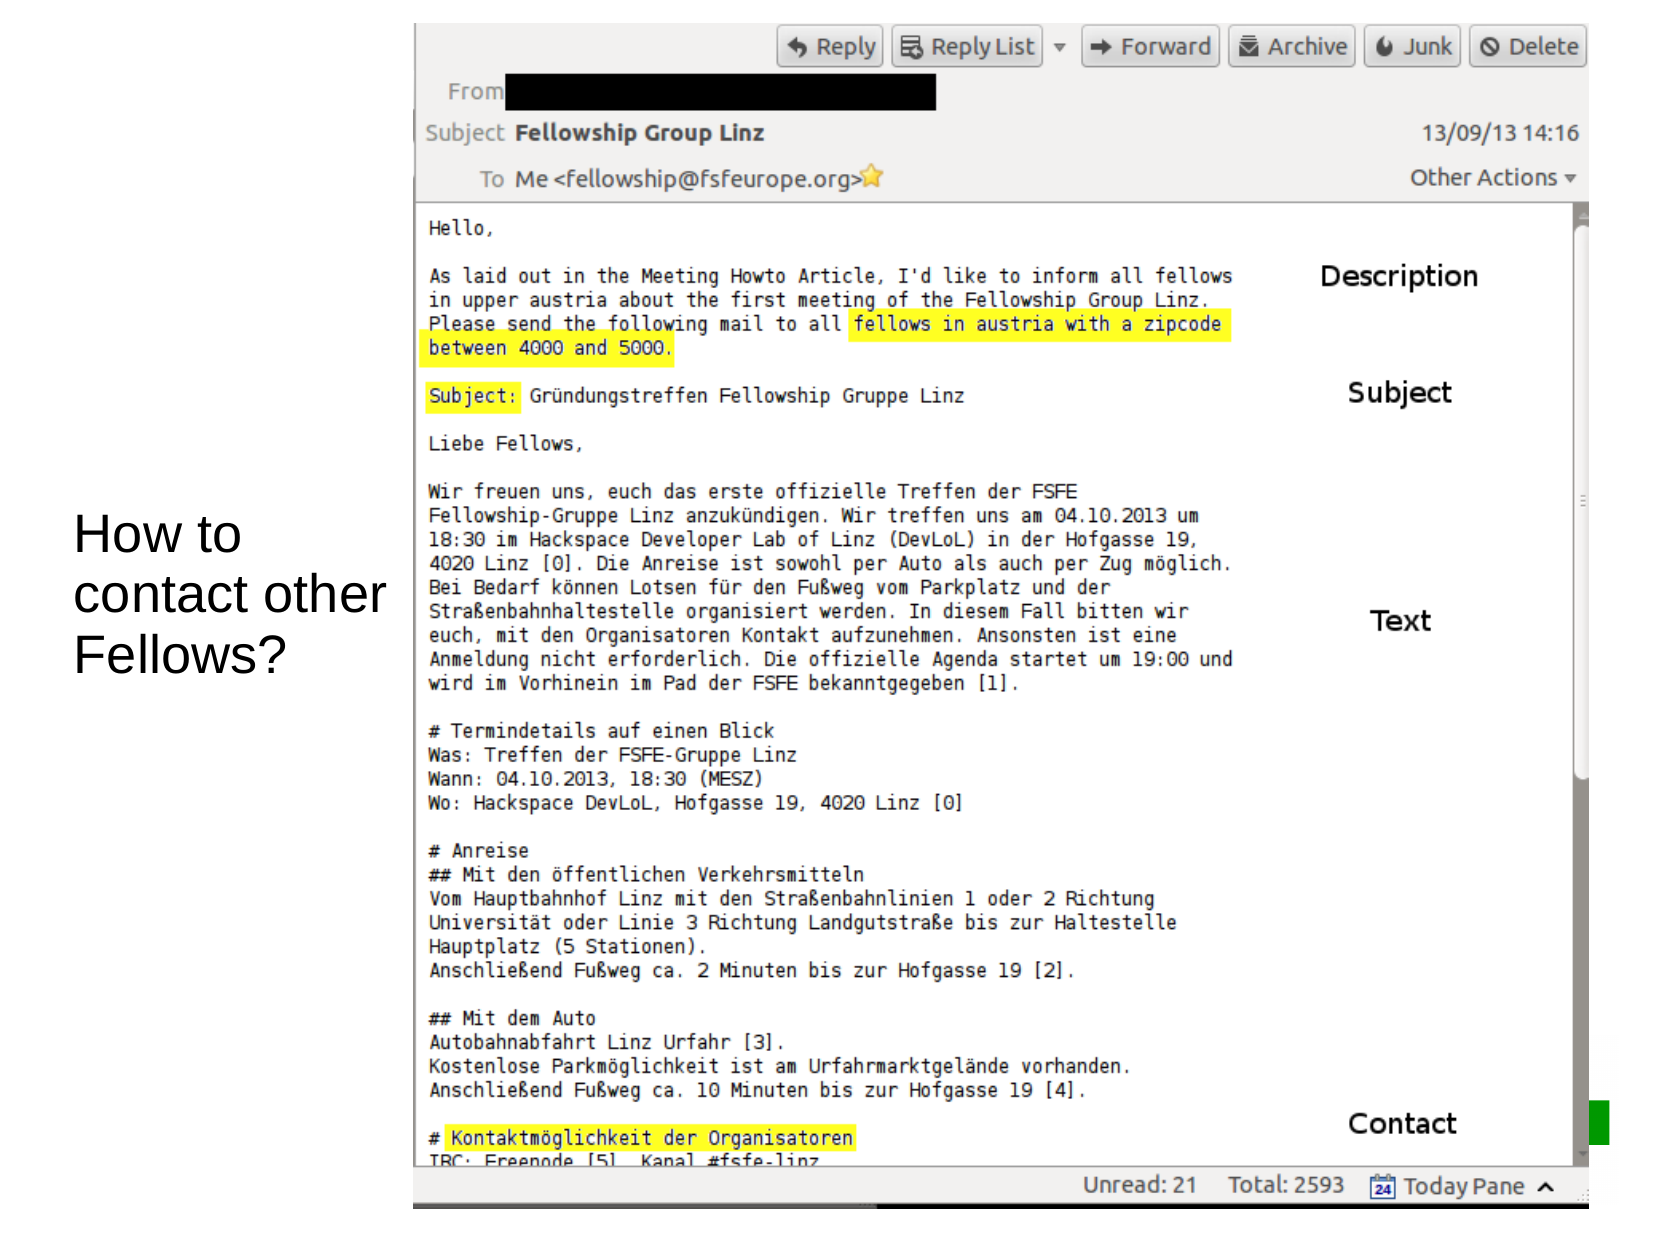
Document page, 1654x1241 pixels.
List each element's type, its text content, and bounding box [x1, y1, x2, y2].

picture [413, 23, 1619, 1209]
text_box How to contact other Fellows? [59, 496, 426, 768]
